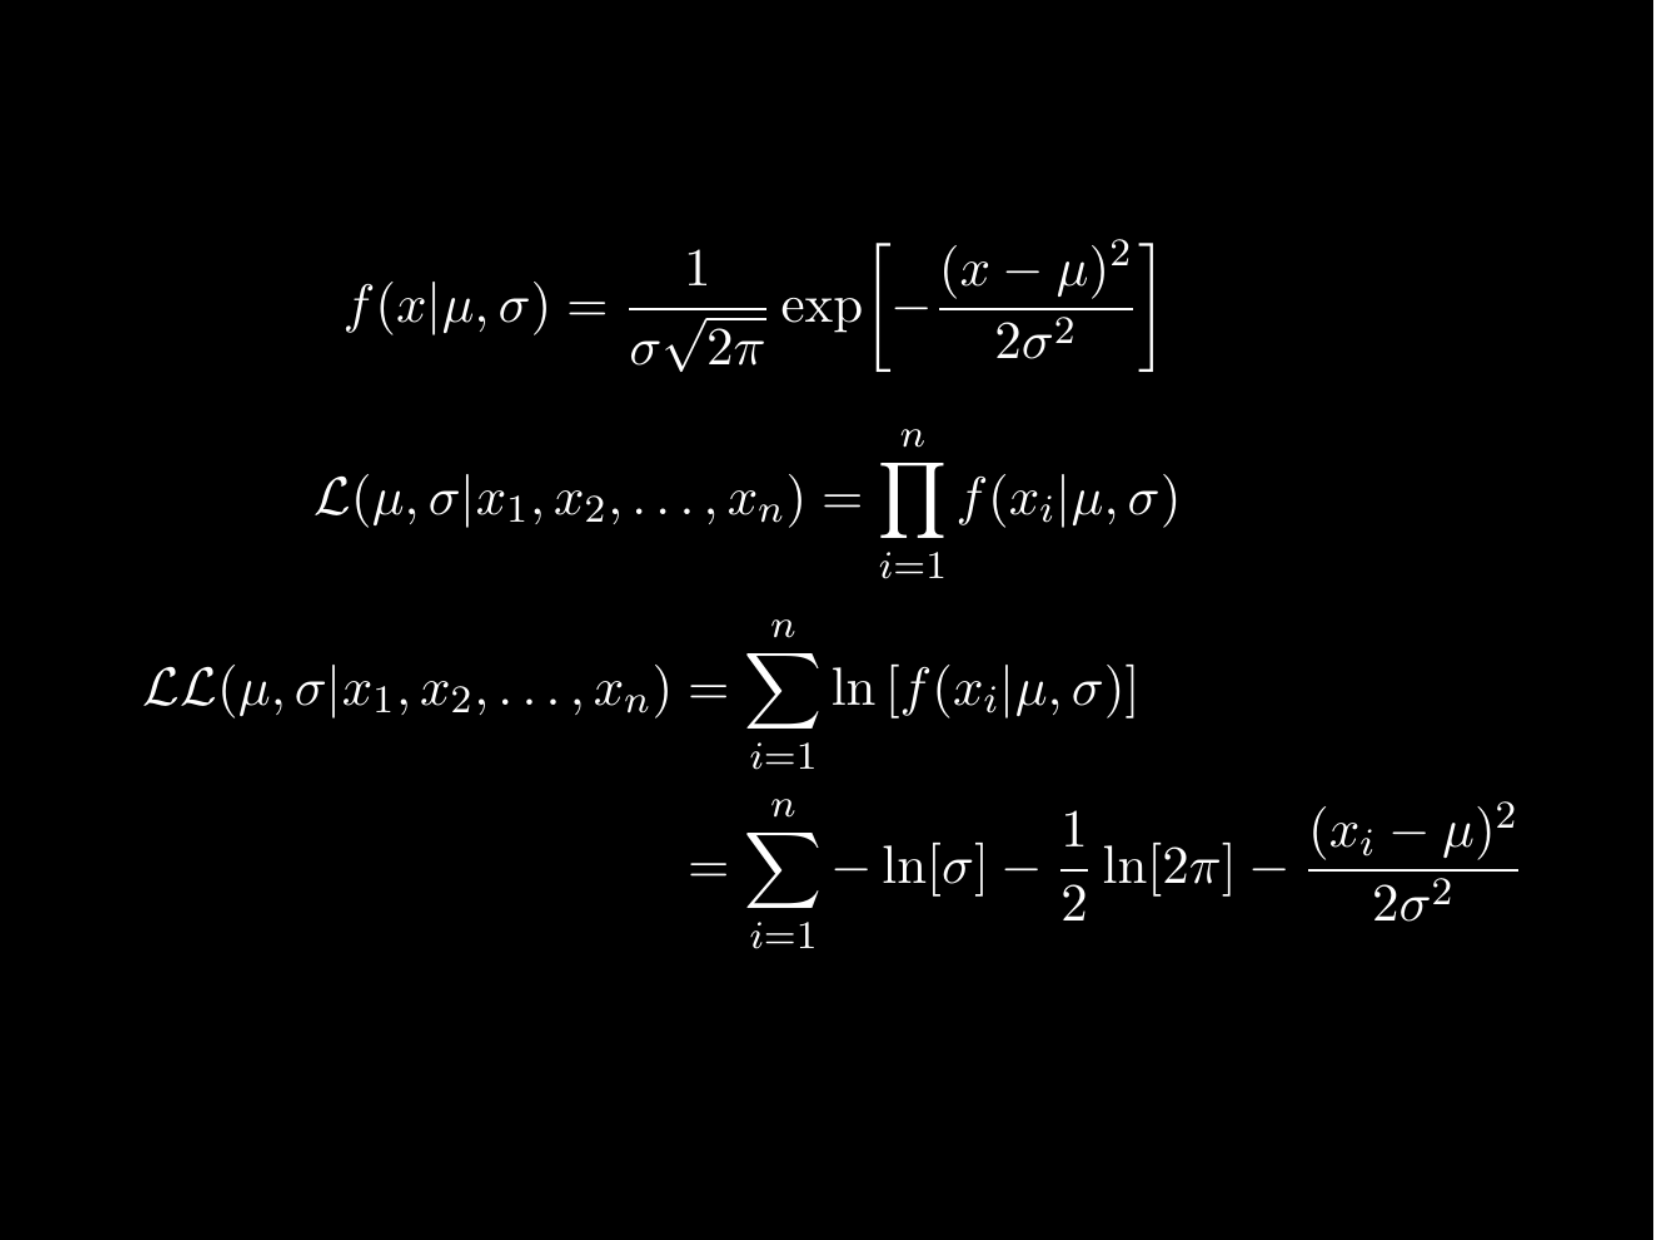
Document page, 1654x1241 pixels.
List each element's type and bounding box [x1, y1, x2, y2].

picture [330, 224, 1167, 387]
picture [141, 612, 1531, 957]
picture [296, 409, 1192, 597]
